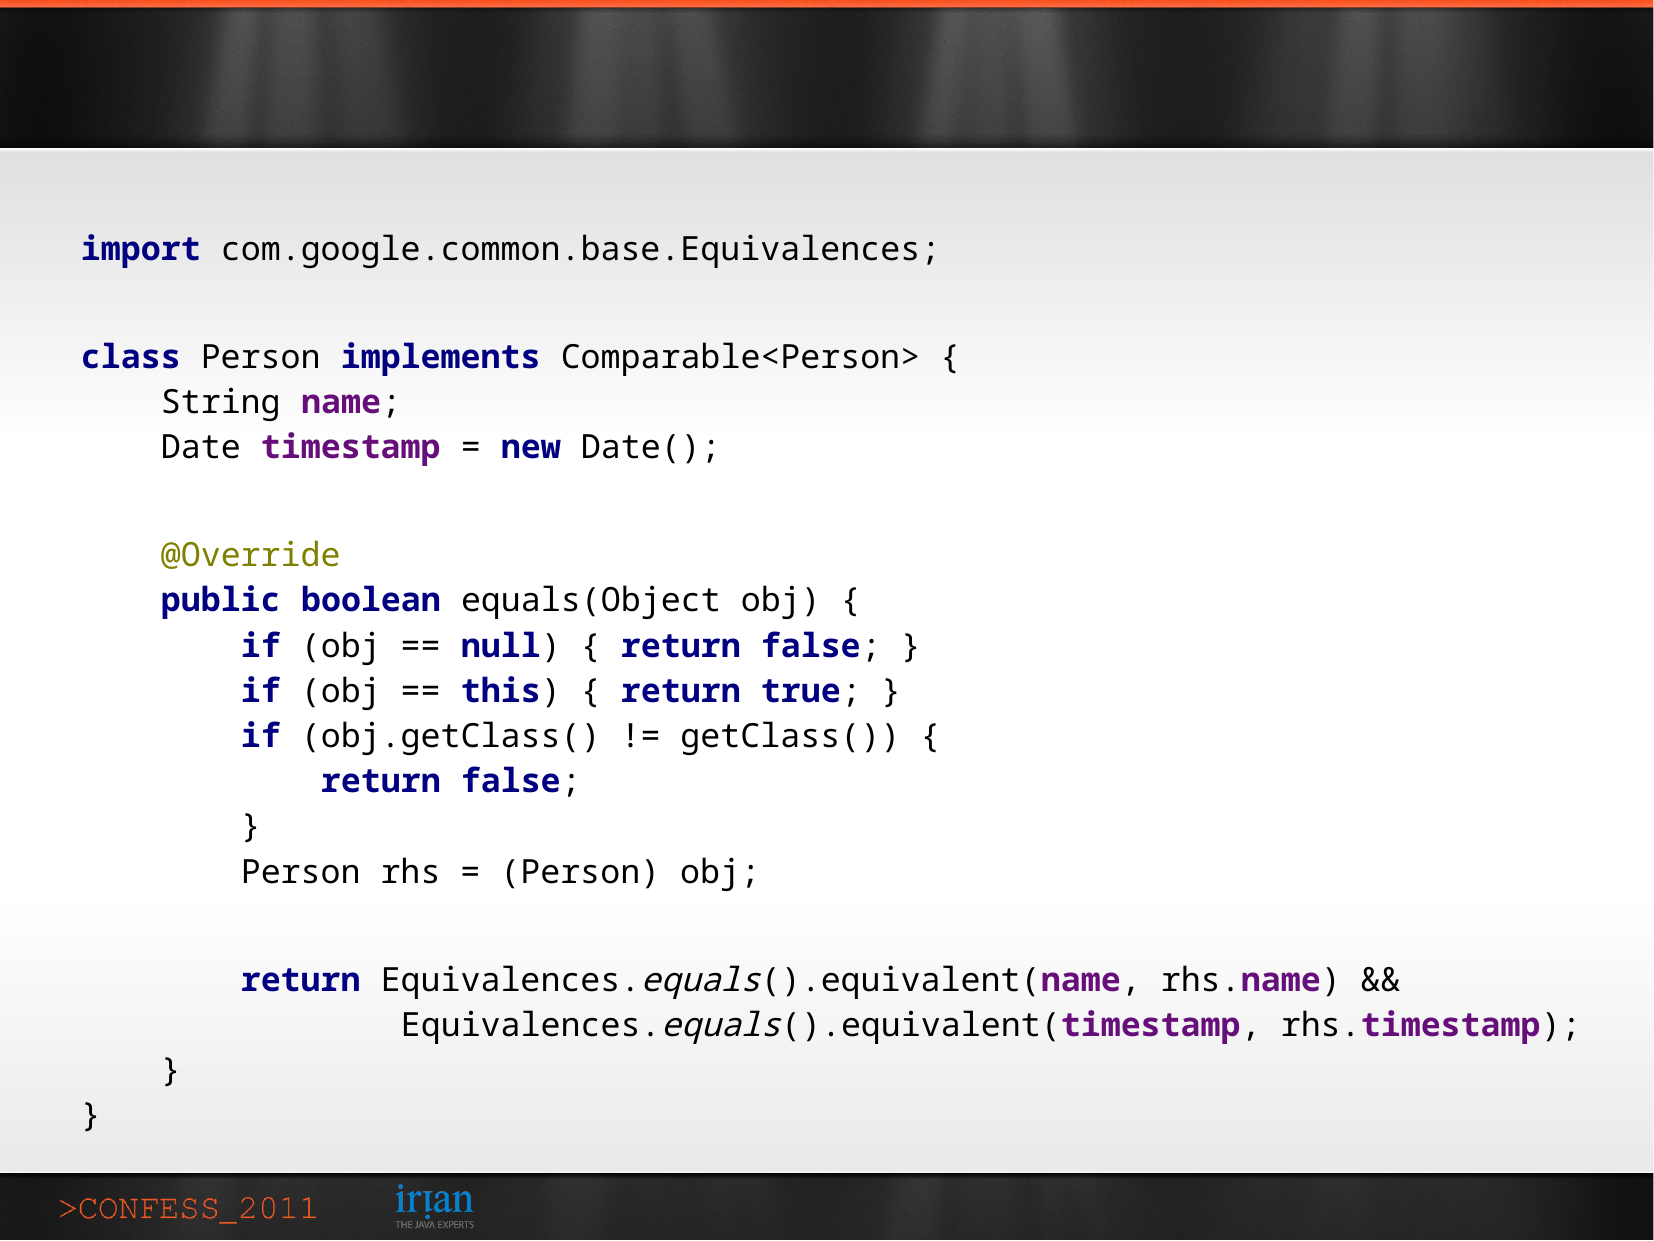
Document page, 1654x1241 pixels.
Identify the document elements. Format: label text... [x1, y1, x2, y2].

picture [0, 0, 1654, 1240]
subtitle import com.google.common.base.Equivalences; class Person implements Comparable<Person> { String name; Date timestamp = new Date(); @Override public boolean equals(Object obj) { if (obj == null) { return false; } if (obj == this) { return true; } if (obj.getClass() != getClass()) { return false; } Person rhs = (Person) obj; return Equivalences.equals().equivalent(name, rhs.name) && Equivalences.equals().equivalent(timestamp, rhs.timestamp); } } [80, 225, 1654, 1241]
